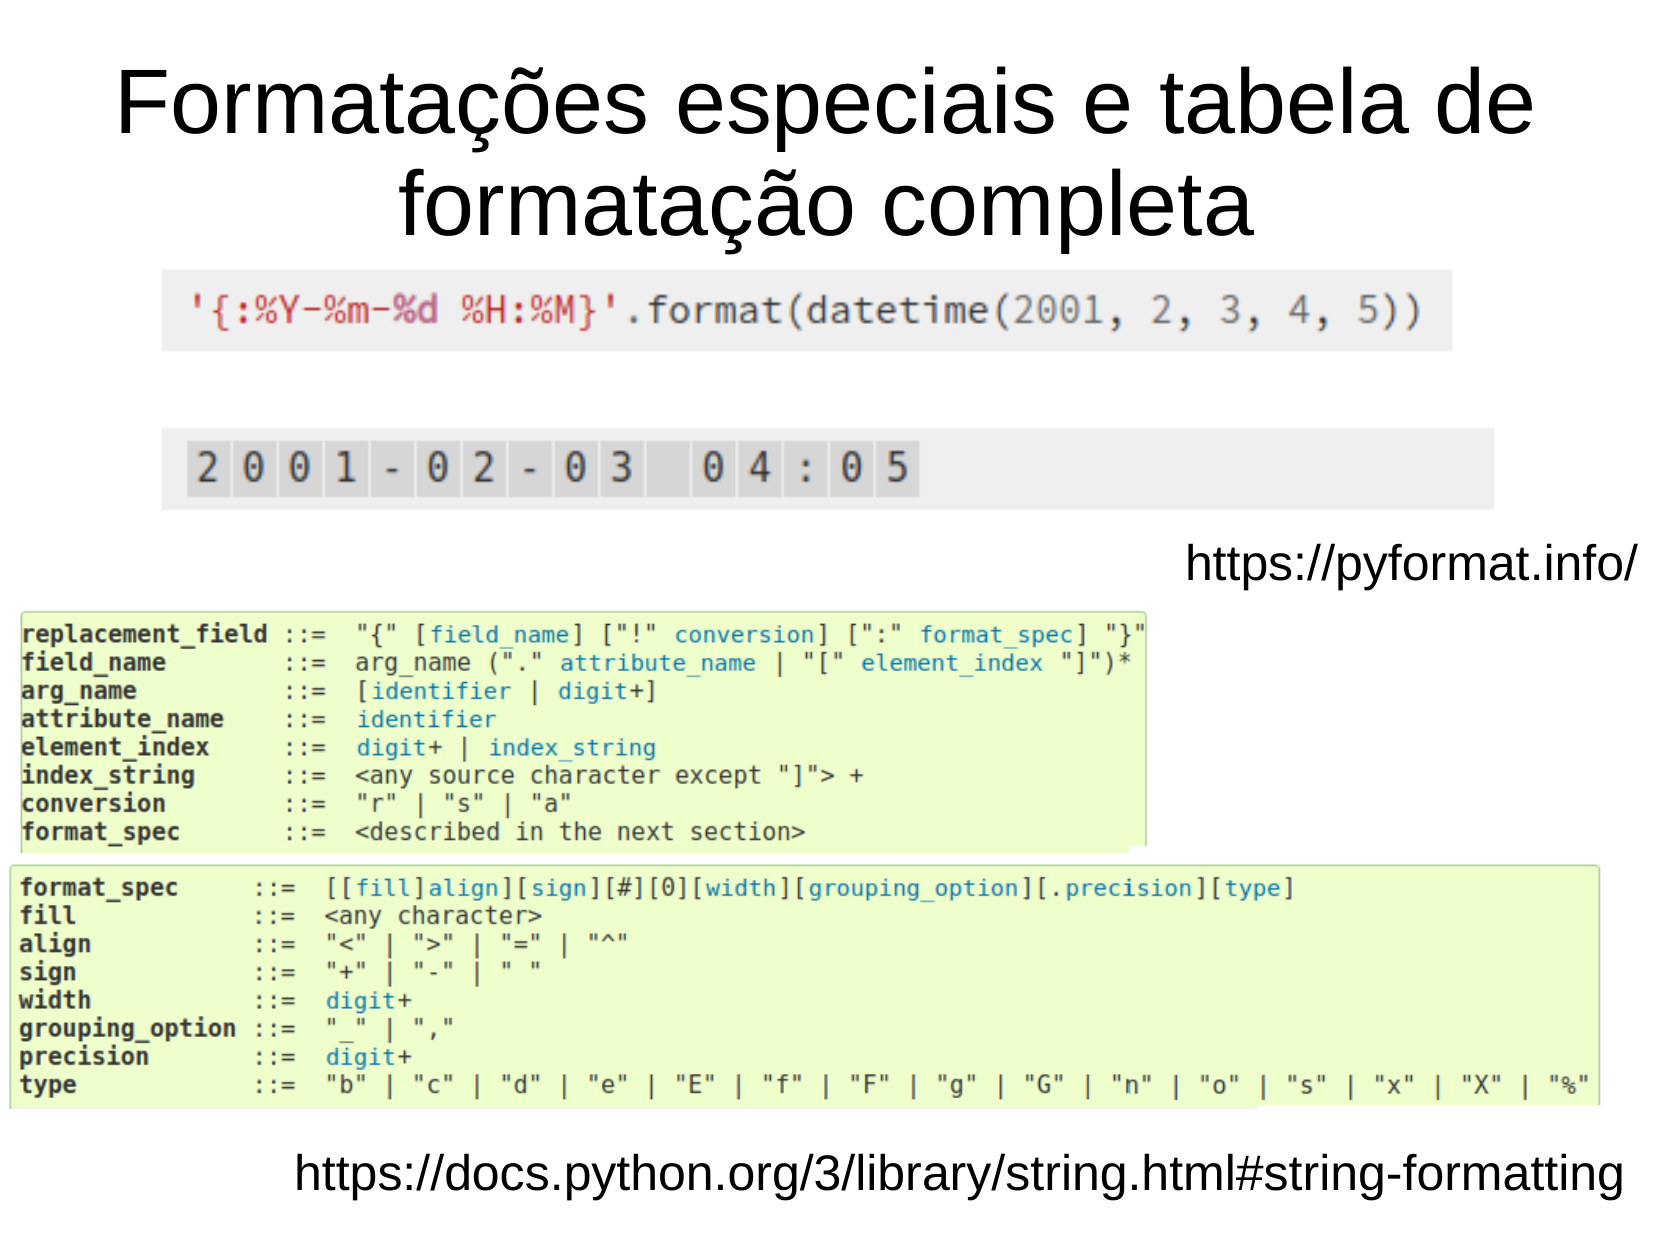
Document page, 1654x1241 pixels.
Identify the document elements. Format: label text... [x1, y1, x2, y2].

picture [160, 265, 1494, 526]
picture [5, 602, 1638, 1109]
title Formatações especiais e tabela de formatação completa [82, 49, 1571, 257]
text_box https://pyformat.info/ [916, 527, 1654, 626]
text_box https://docs.python.org/3/library/string.html#string-formatting [0, 1137, 1641, 1241]
